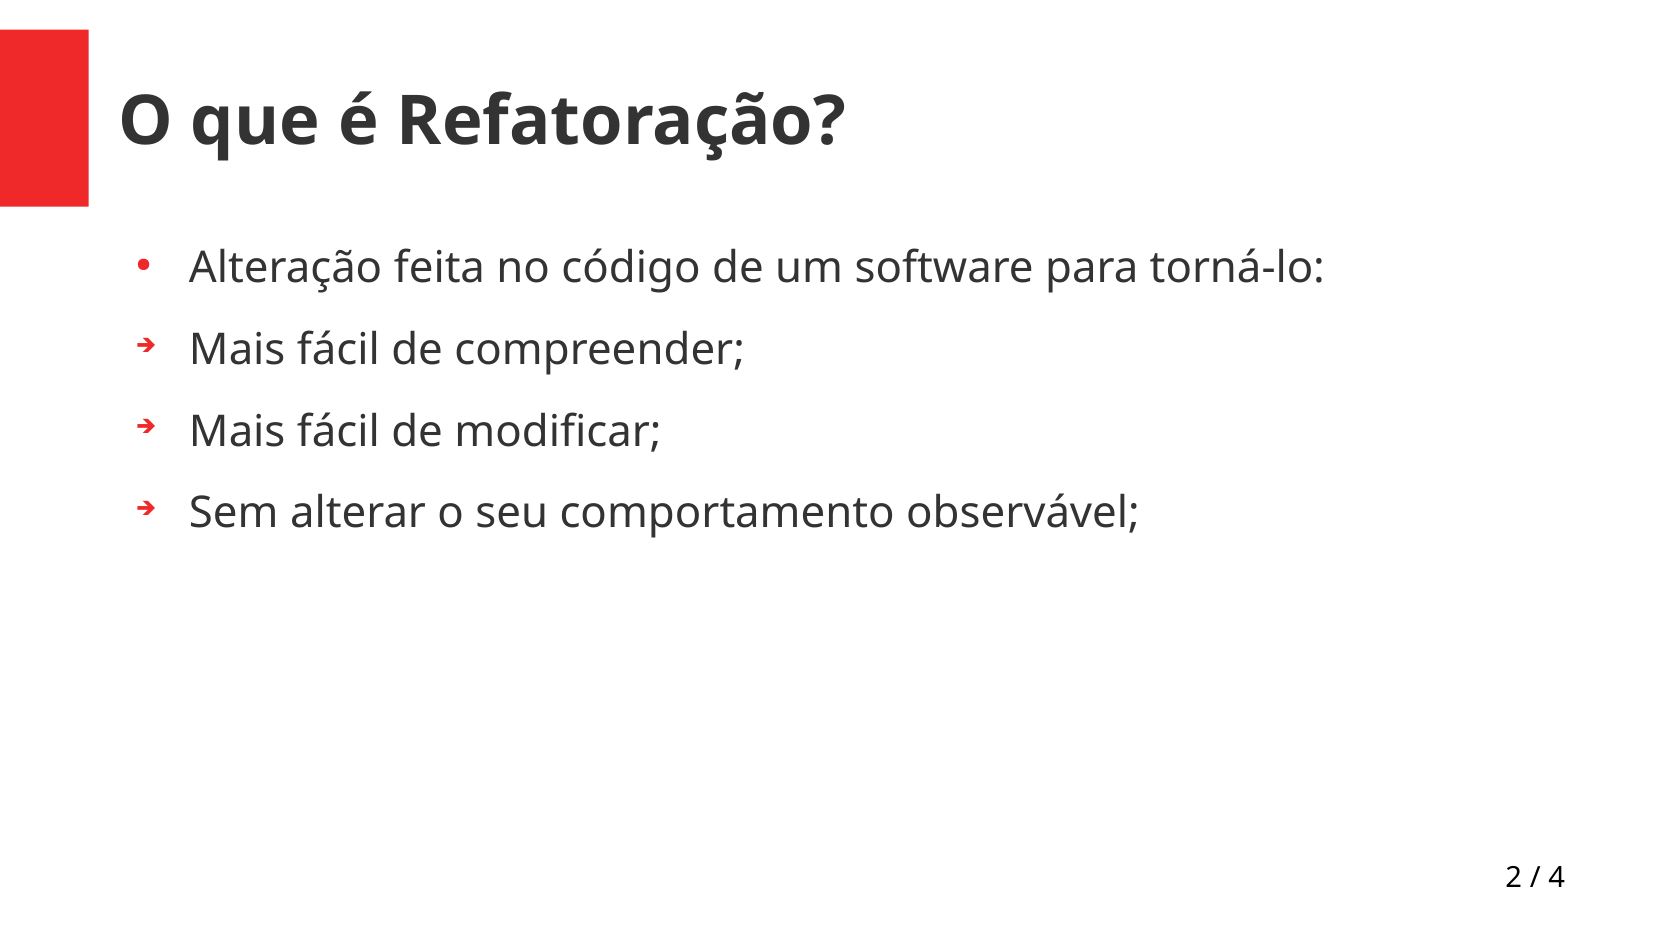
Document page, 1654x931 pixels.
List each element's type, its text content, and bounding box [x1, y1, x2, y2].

title O que é Refatoração? [118, 29, 1595, 207]
list Alteração feita no código de um software para torná-lo: Mais fácil de compreender; Mais fácil de modificar; Sem alterar o seu comportamento observável; [118, 236, 1595, 798]
